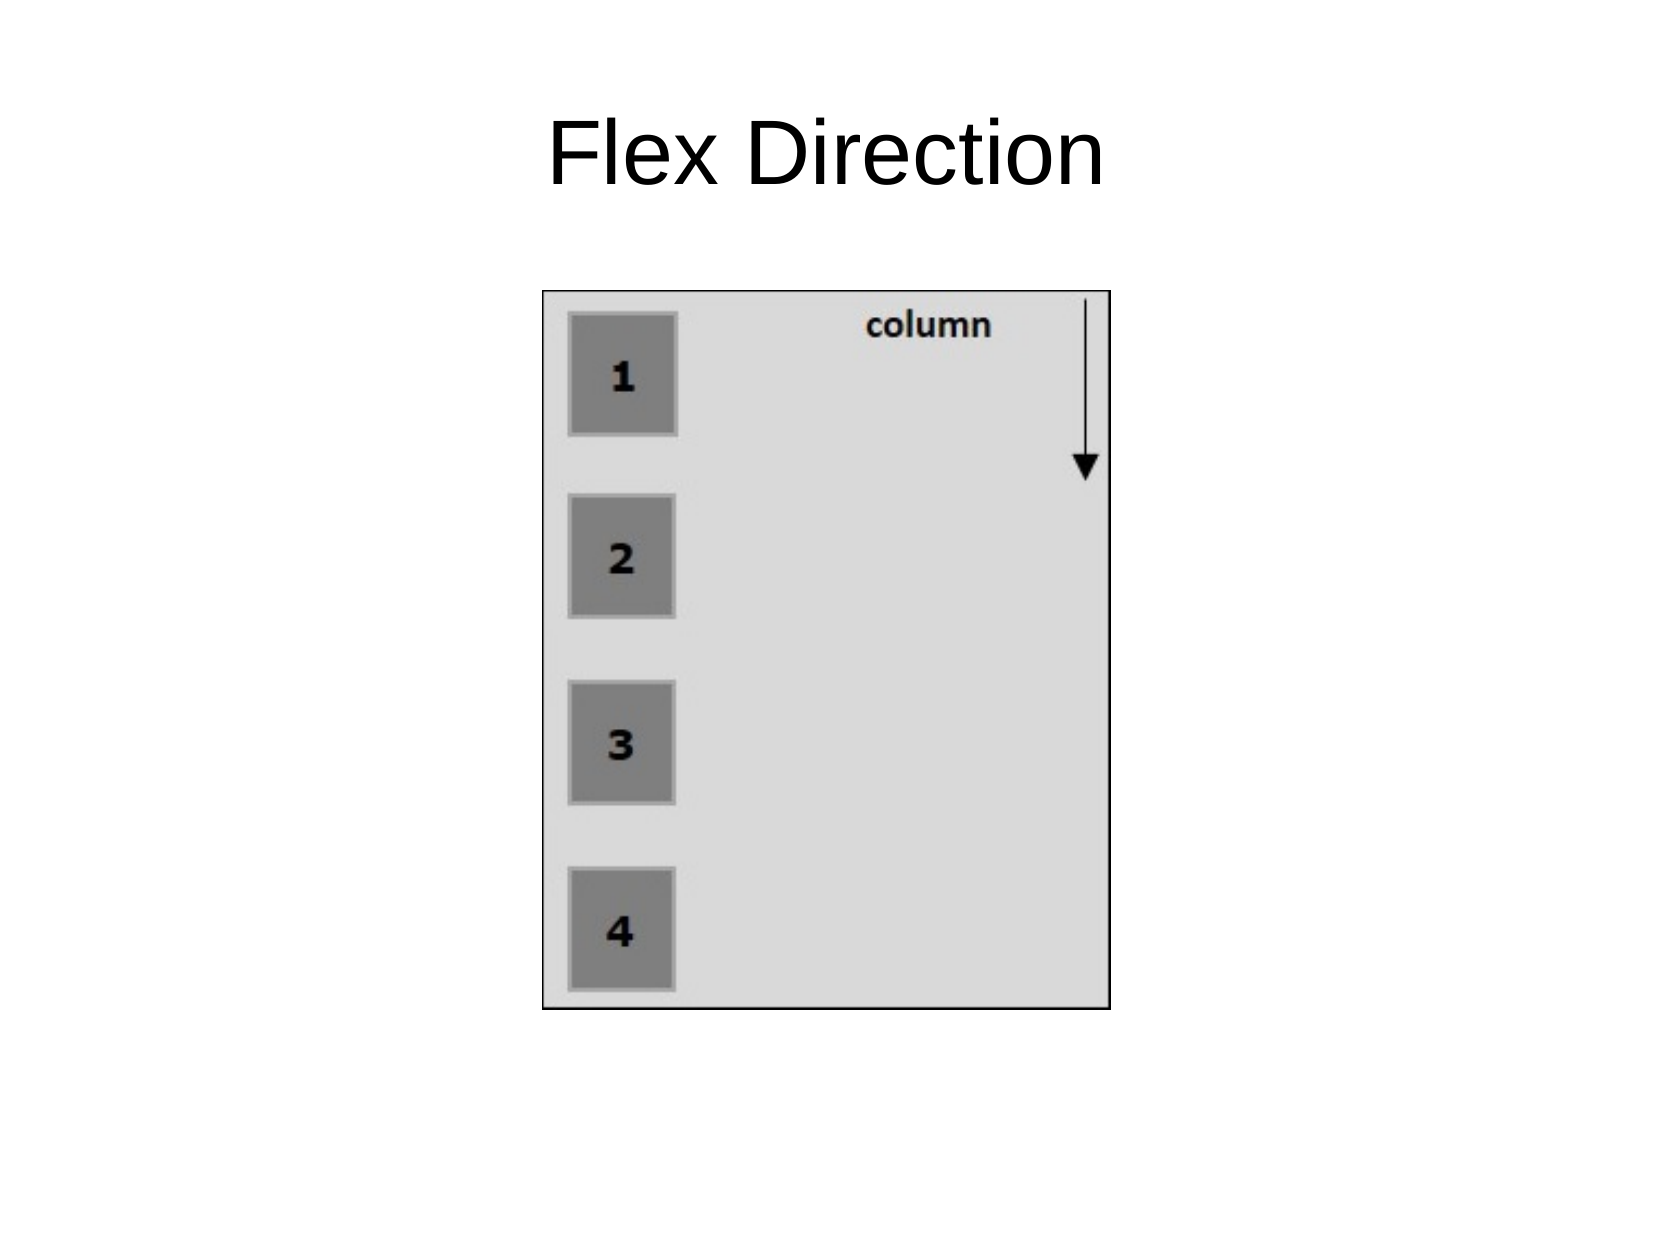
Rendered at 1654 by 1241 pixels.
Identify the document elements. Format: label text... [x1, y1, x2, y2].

title Flex Direction [82, 49, 1571, 257]
picture [542, 290, 1111, 1010]
